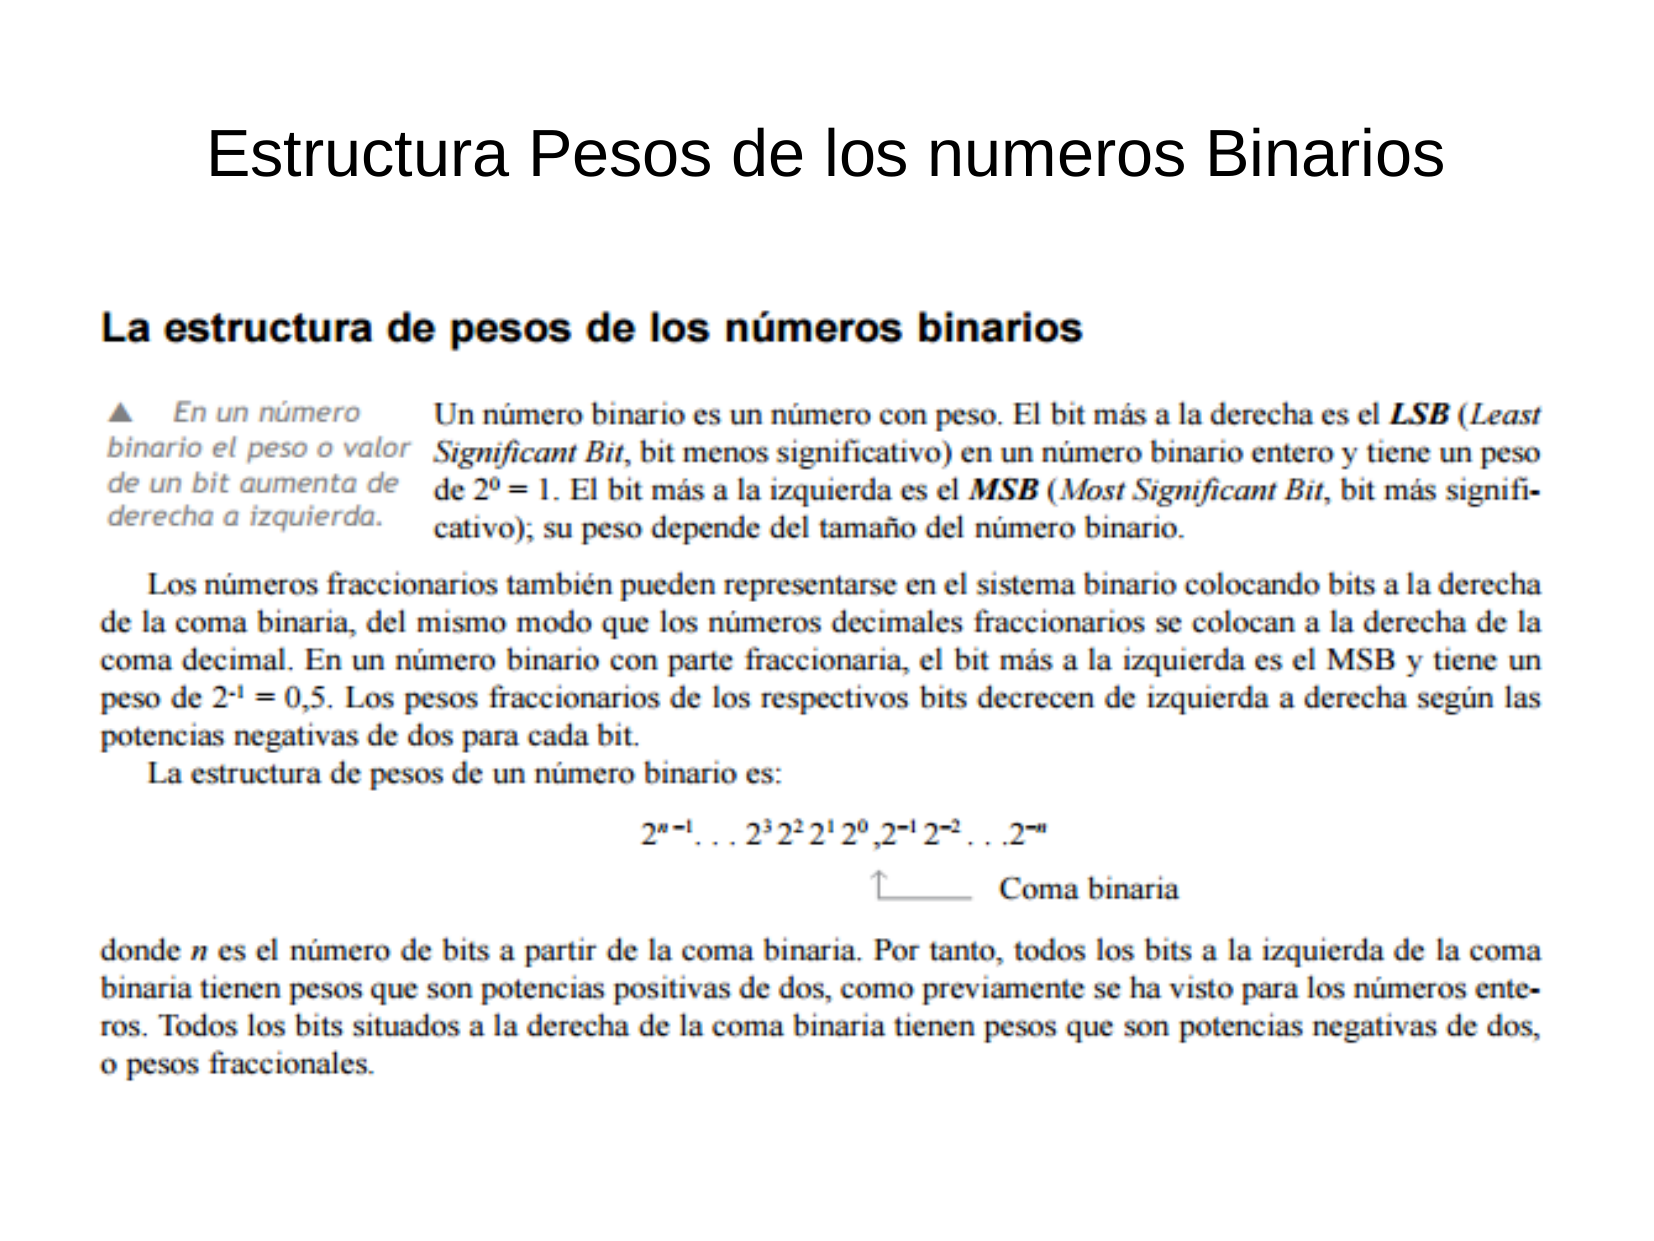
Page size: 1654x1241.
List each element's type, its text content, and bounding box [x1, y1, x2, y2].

picture [88, 295, 1565, 1093]
title Estructura Pesos de los numeros Binarios [82, 49, 1571, 257]
